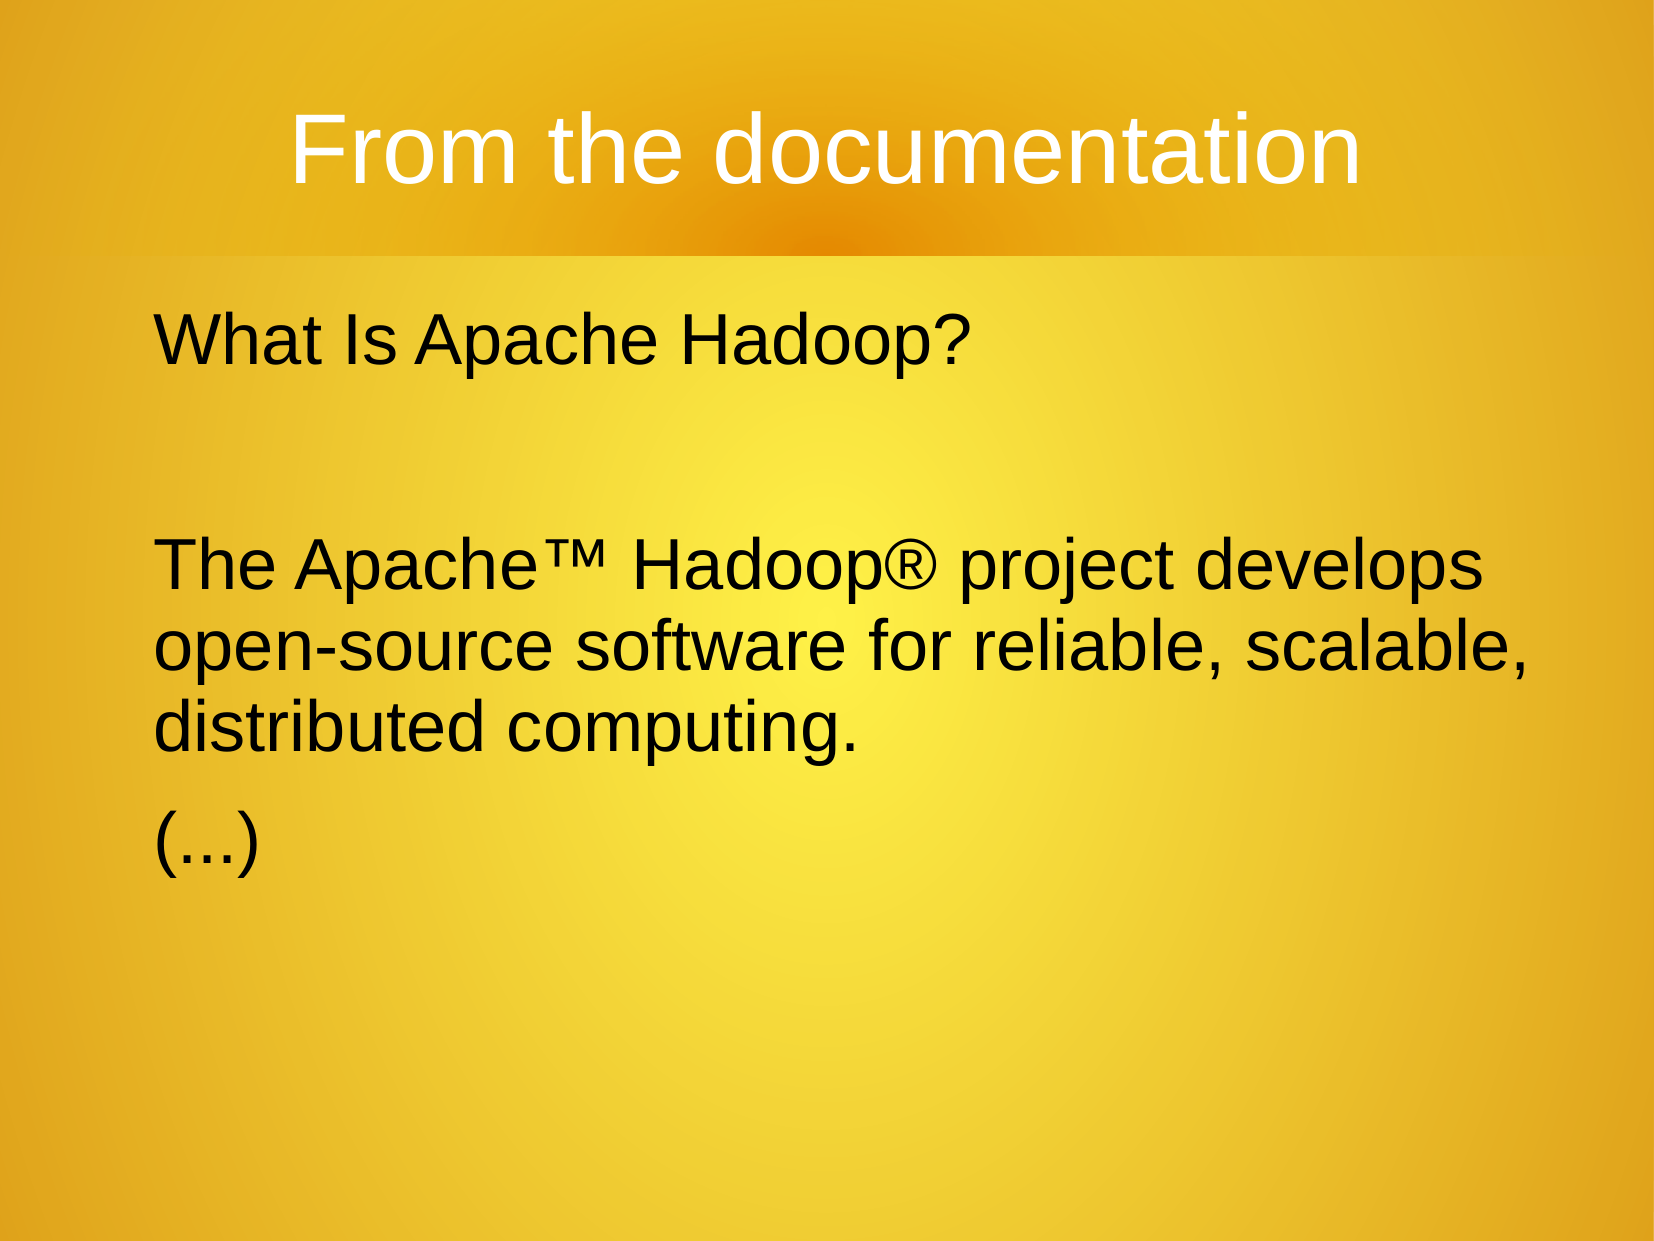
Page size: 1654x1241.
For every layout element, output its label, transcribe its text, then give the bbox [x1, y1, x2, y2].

title From the documentation [82, 47, 1571, 252]
list What Is Apache Hadoop? The Apache™ Hadoop® project develops open-source software for reliable, scalable, distributed computing. (...) [82, 299, 1571, 1019]
